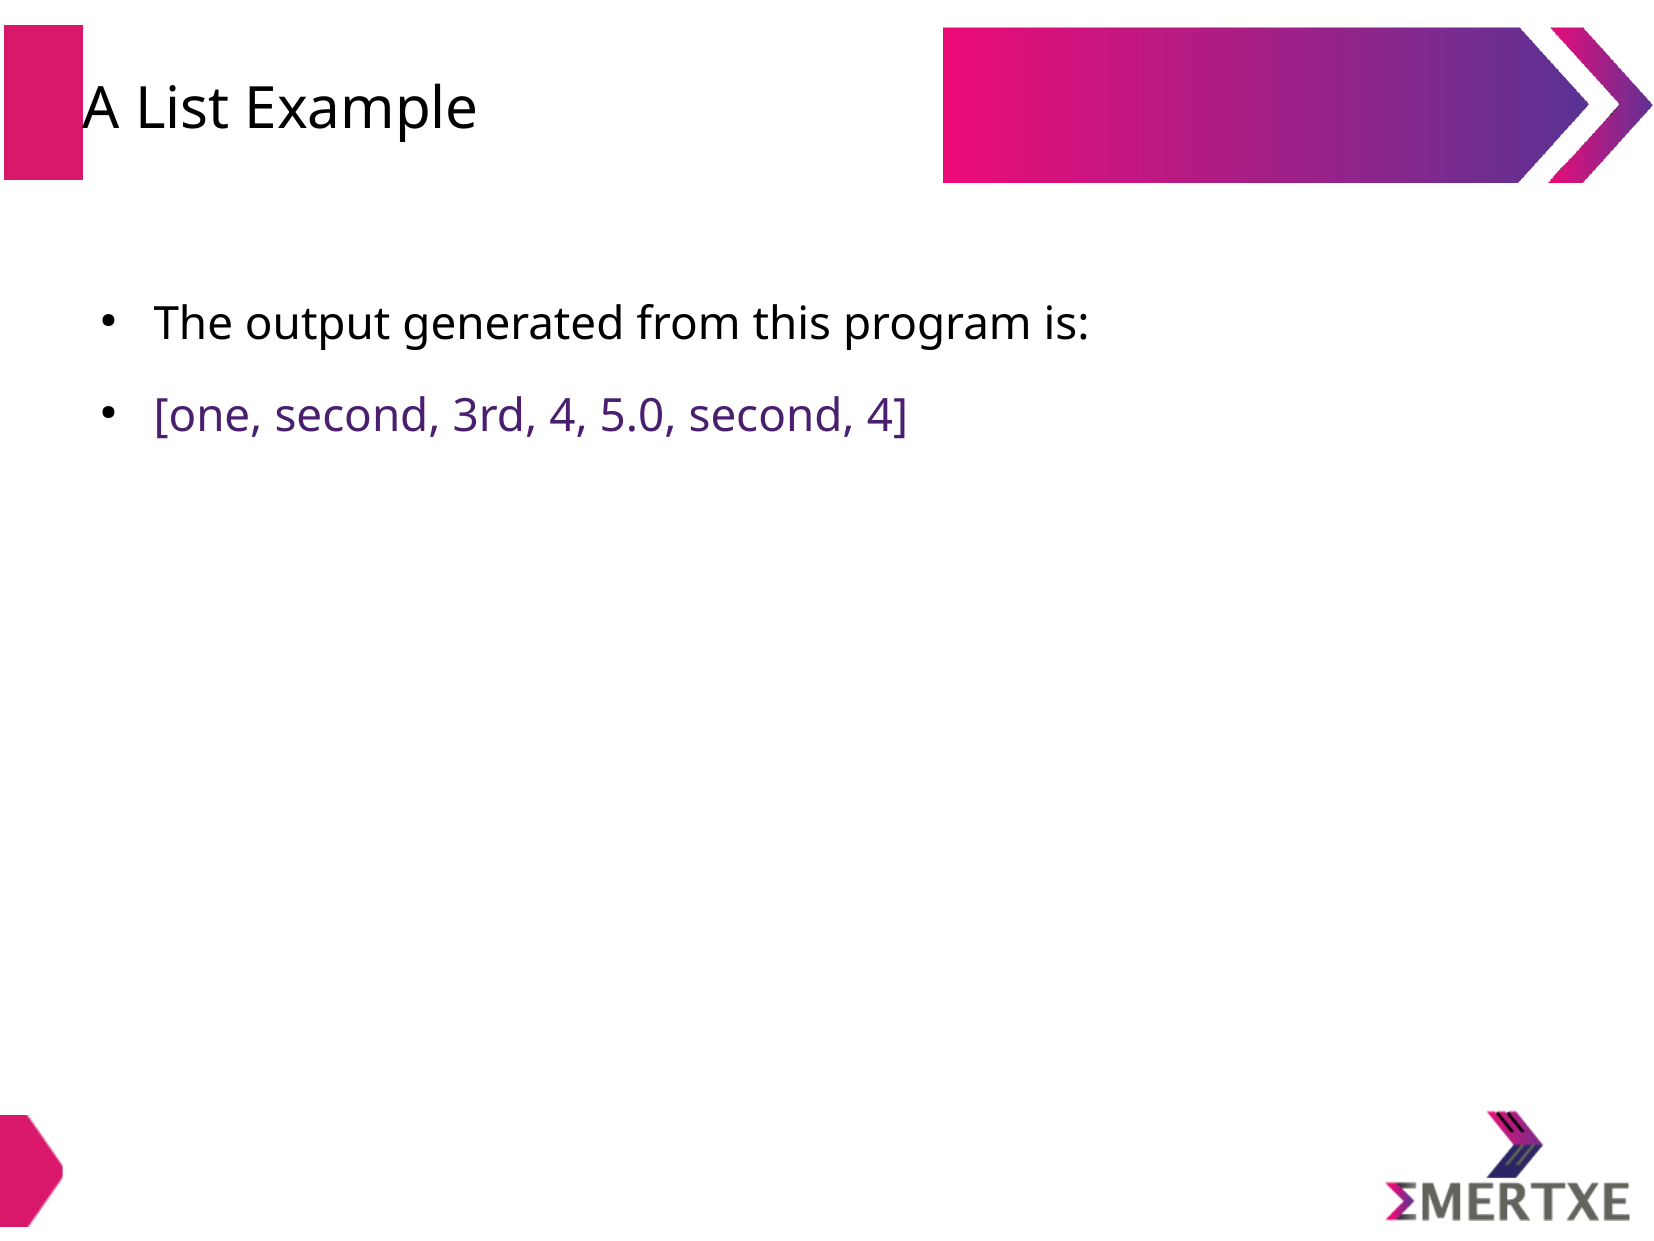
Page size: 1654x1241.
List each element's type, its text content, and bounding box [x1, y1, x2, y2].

picture [1571, 27, 1653, 183]
list The output generated from this program is: [one, second, 3rd, 4, 5.0, second, 4] [82, 290, 1571, 1010]
picture [1385, 1107, 1631, 1221]
title A List Example [82, 2, 1571, 210]
